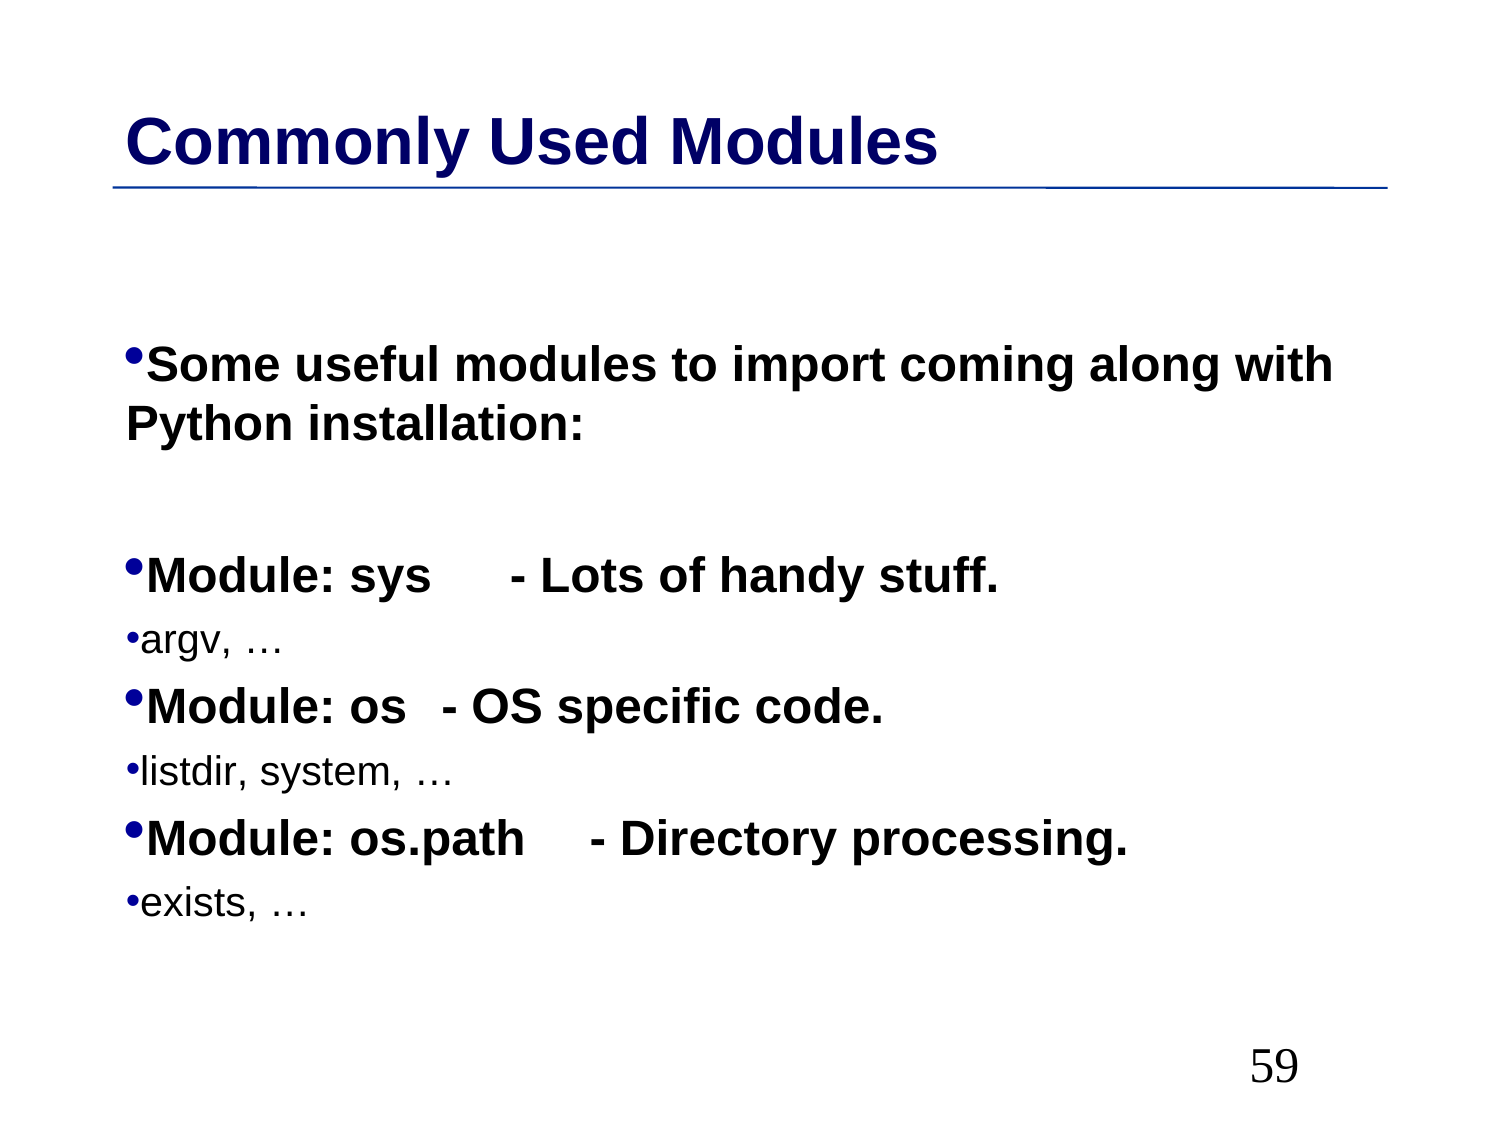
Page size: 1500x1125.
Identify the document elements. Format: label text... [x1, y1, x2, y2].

text_box <number> [1074, 994, 1387, 1125]
title Commonly Used Modules [112, 90, 1388, 185]
list Some useful modules to import coming along with Python installation: Module: sys - Lots of handy stuff. argv, … Module: os - OS specific code. listdir, system, … Module: os.path - Directory processing. exists, … [112, 324, 1388, 939]
